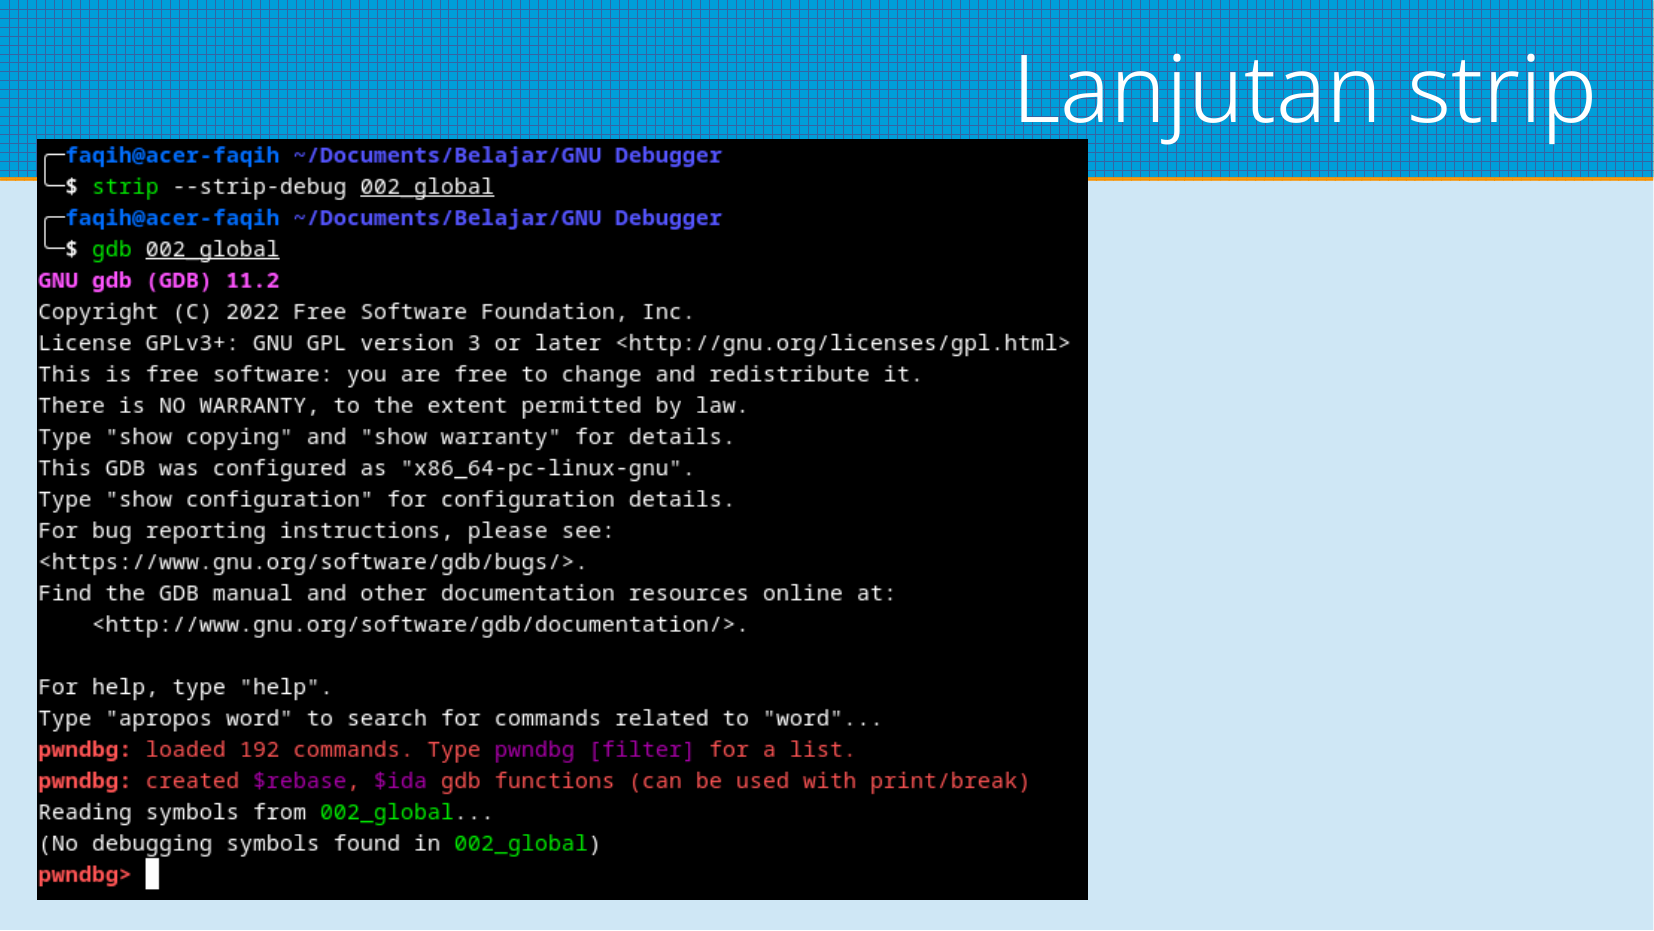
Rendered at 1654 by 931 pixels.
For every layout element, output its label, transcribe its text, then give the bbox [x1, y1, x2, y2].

title Lanjutan strip [1012, 0, 1637, 151]
picture [37, 140, 1088, 901]
